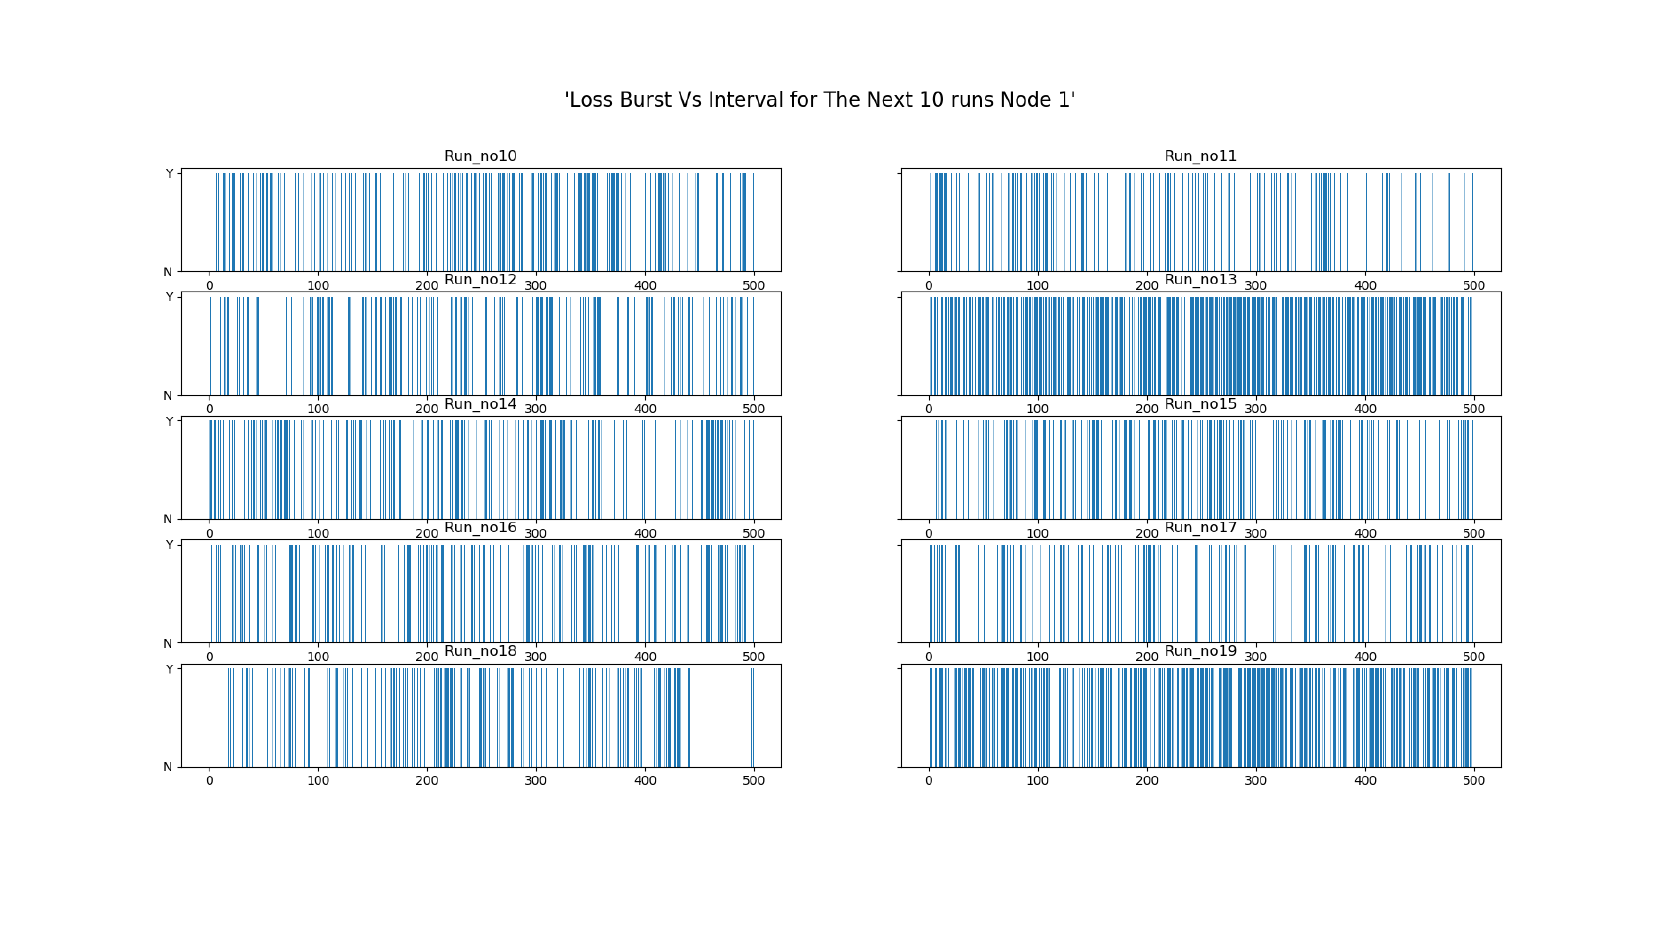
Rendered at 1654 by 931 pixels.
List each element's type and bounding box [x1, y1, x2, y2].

picture [6, 84, 1654, 841]
